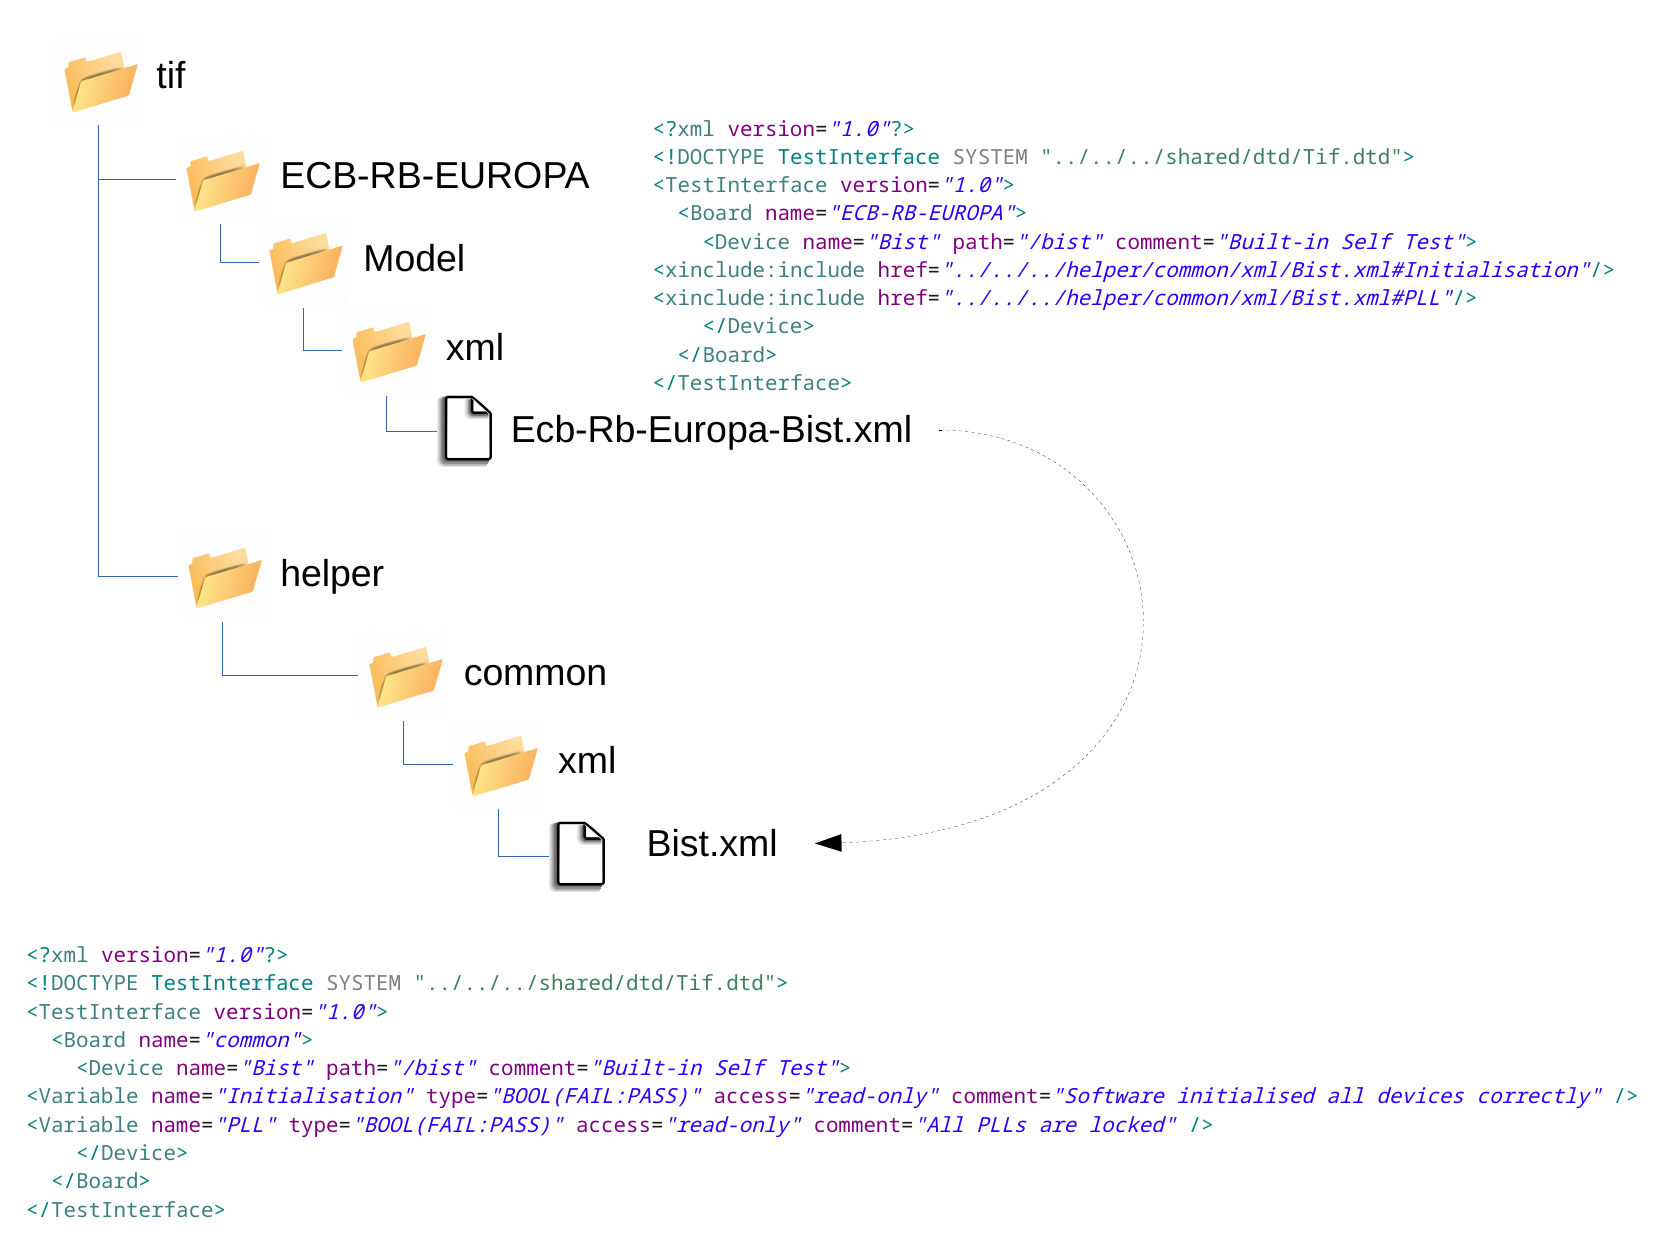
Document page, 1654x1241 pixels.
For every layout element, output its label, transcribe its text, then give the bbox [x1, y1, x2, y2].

text_box xml [431, 318, 778, 376]
picture [53, 35, 144, 126]
text_box <?xml version="1.0"?> <!DOCTYPE TestInterface SYSTEM "../../../shared/dtd/Tif.dtd"> <TestInterface version="1.0"> <Board name="ECB-RB-EUROPA"> <Device name="Bist" path="/bist" comment="Built-in Self Test"> <xinclude:include href="../../../helper/common/xml/Bist.xml#Initialisation"/> <xinclude:include href="../../../helper/common/xml/Bist.xml#PLL"/> </Device> </Board> </TestInterface> [637, 106, 1631, 367]
picture [453, 719, 544, 810]
text_box tif [141, 47, 201, 105]
text_box Ecb-Rb-Europa-Bist.xml [496, 401, 939, 459]
text_box <?xml version="1.0"?> <!DOCTYPE TestInterface SYSTEM "../../../shared/dtd/Tif.dtd"> <TestInterface version="1.0"> <Board name="common"> <Device name="Bist" path="/bist" comment="Built-in Self Test"> <Variable name="Initialisation" type="BOOL(FAIL:PASS)" access="read-only" comment="Software initialised all devices correctly" /> <Variable name="PLL" type="BOOL(FAIL:PASS)" access="read-only" comment="All PLLs are locked" /> </Device> </Board> </TestInterface> [11, 932, 1654, 1193]
text_box Model [348, 230, 637, 288]
picture [175, 134, 432, 396]
text_box helper [265, 545, 591, 603]
picture [549, 821, 605, 892]
picture [358, 630, 449, 721]
text_box common [448, 643, 768, 701]
text_box Bist.xml [631, 815, 815, 872]
text_box xml [543, 732, 890, 790]
picture [437, 395, 492, 467]
picture [177, 531, 268, 622]
text_box ECB-RB-EUROPA [265, 147, 626, 205]
